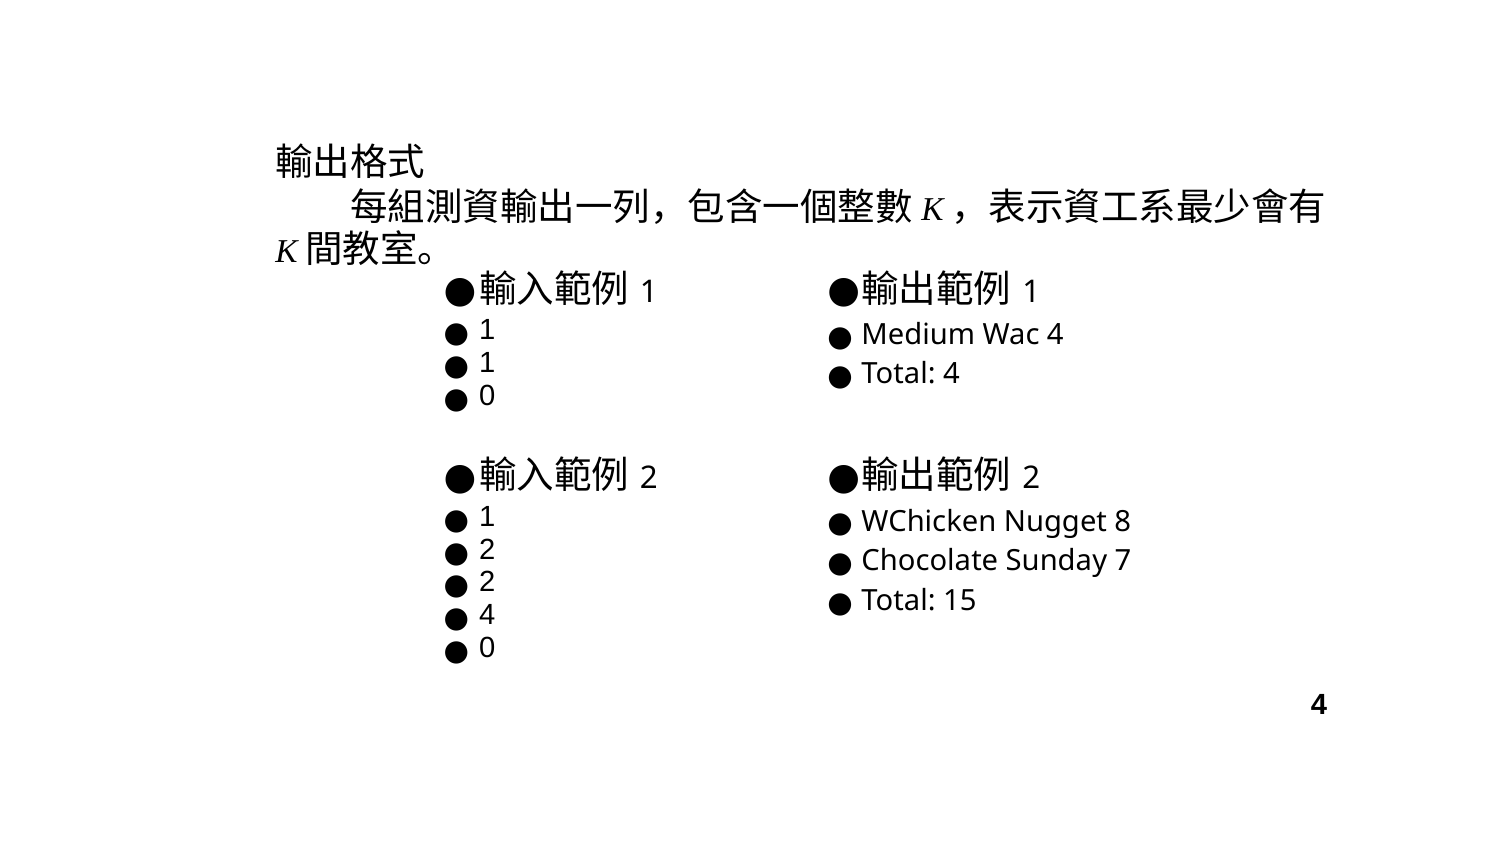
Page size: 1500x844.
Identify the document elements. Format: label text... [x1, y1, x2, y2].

table_header 輸入範例1 1 1 0 [429, 251, 811, 438]
table_cell 輸入範例2 1 2 2 4 0 [429, 438, 811, 671]
text_box 4 [1295, 672, 1386, 737]
table_cell 輸出範例2 WChicken Nugget 8 Chocolate Sunday 7 Total: 15 [811, 438, 1194, 671]
text_box 輸出格式 每組測資輸出一列，包含一個整數K，表示資工系最少會有K間教室。 [260, 125, 1362, 230]
table_header 輸出範例1 Medium Wac 4 Total: 4 [811, 251, 1194, 438]
